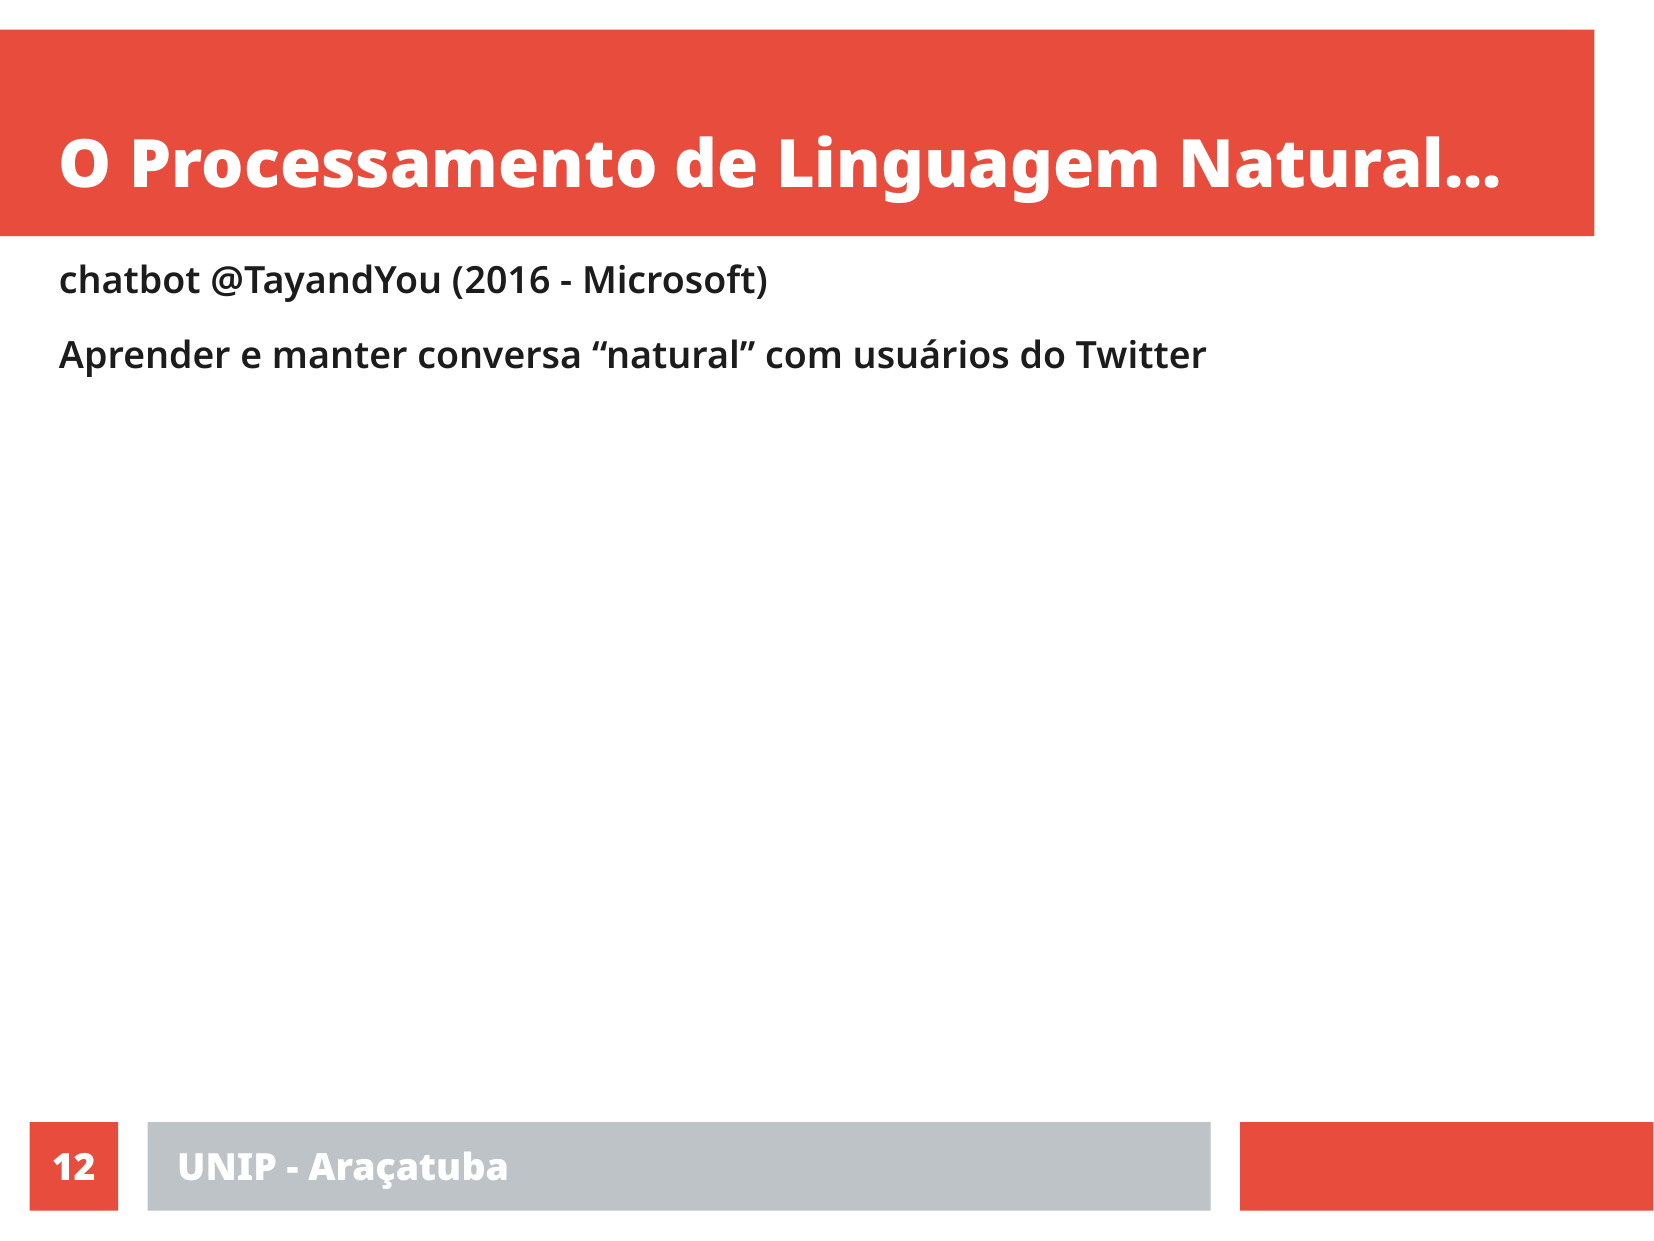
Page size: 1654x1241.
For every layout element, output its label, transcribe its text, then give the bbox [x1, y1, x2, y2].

title O Processamento de Linguagem Natural... [59, 59, 1595, 207]
list chatbot @TayandYou (2016 - Microsoft) Aprender e manter conversa “natural” com usuários do Twitter [59, 253, 1565, 1022]
